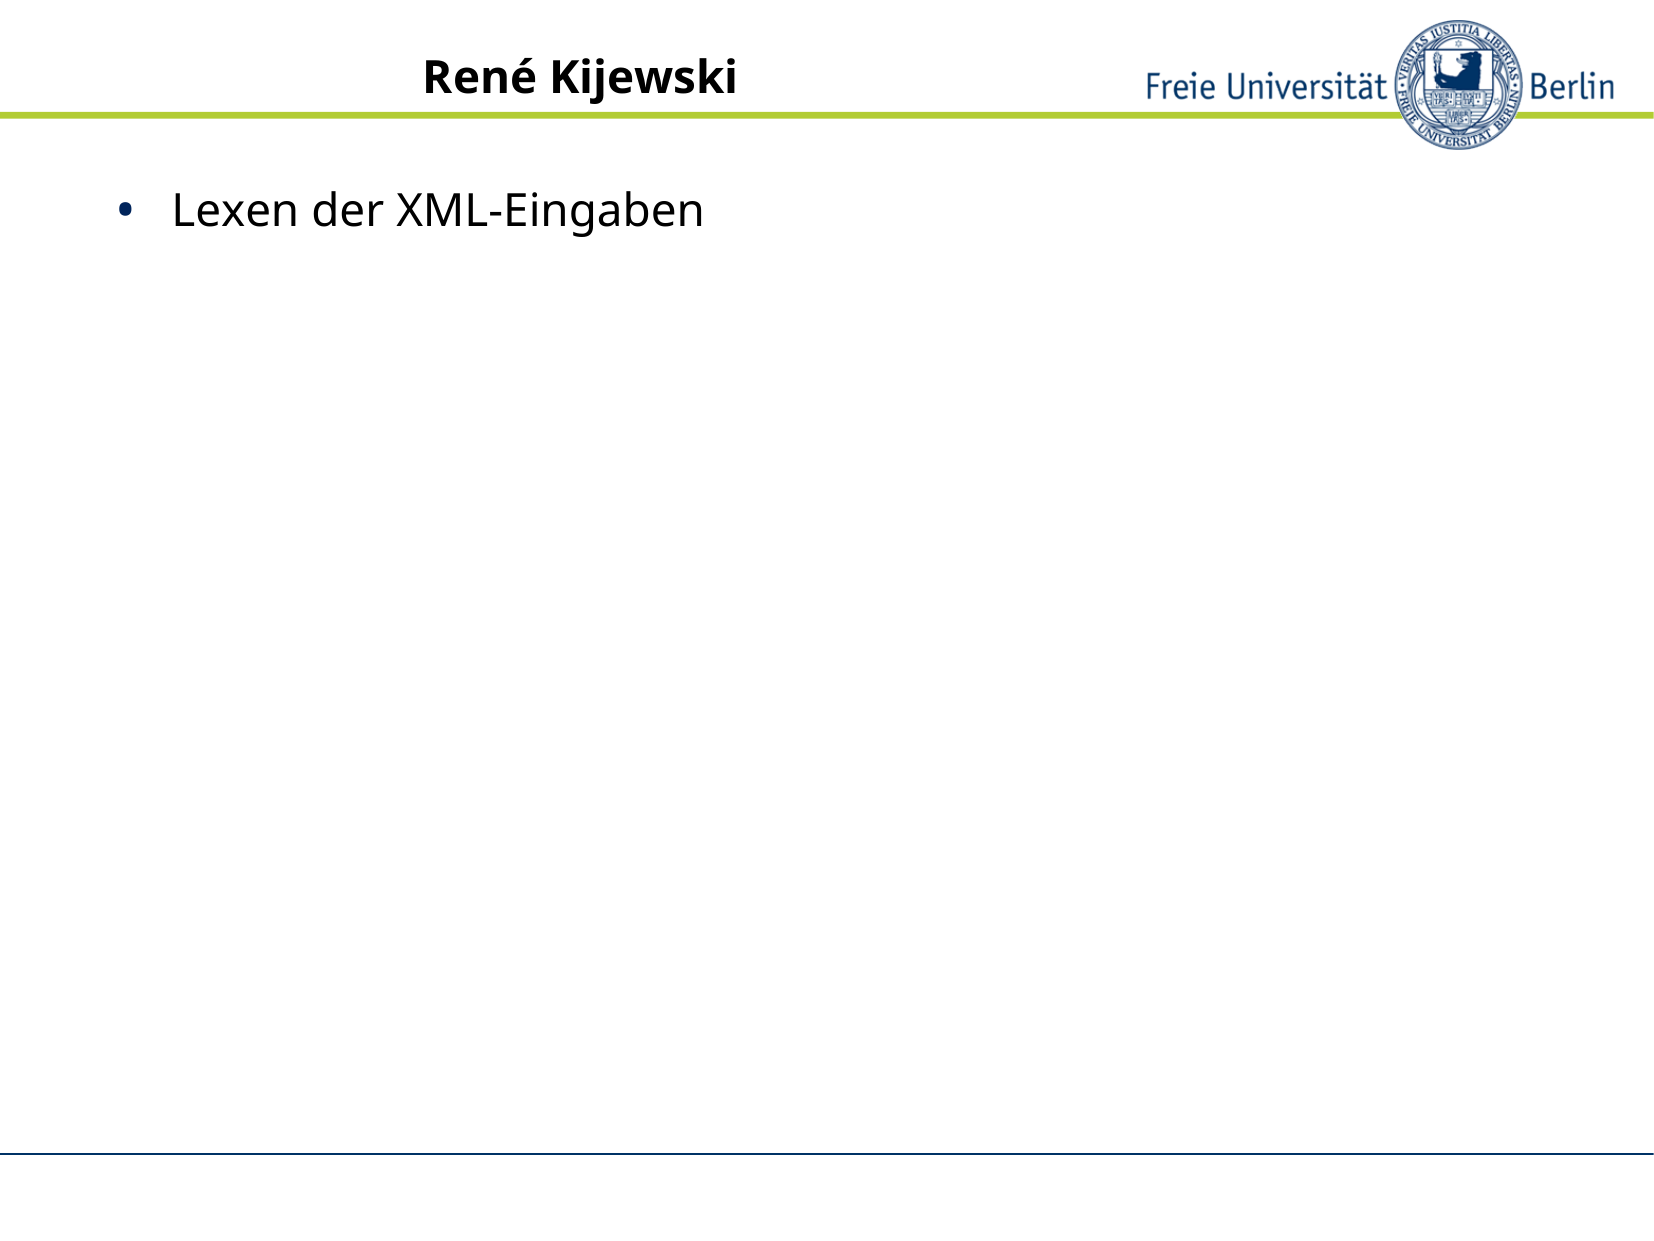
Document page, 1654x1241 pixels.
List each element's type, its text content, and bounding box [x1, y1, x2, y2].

title René Kijewski [422, 0, 1654, 152]
list Lexen der XML-Eingaben [115, 177, 1418, 680]
